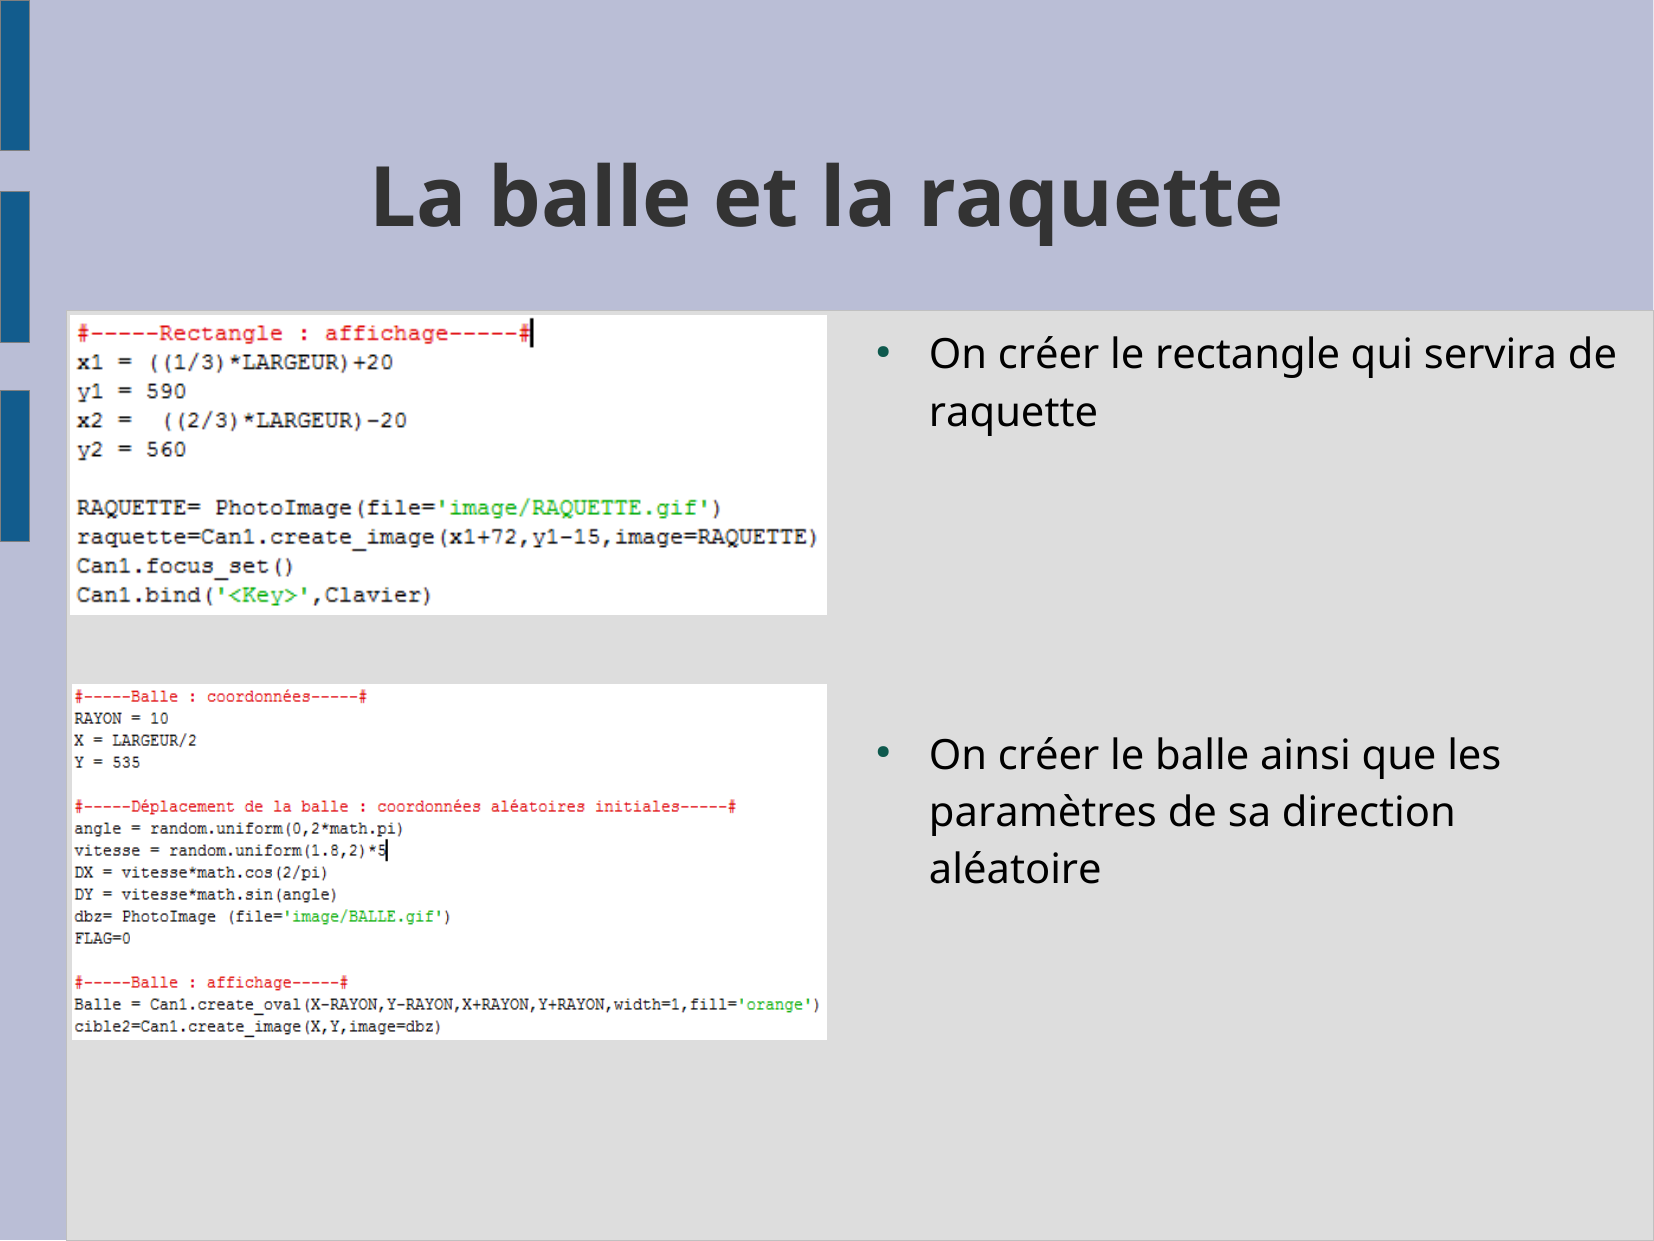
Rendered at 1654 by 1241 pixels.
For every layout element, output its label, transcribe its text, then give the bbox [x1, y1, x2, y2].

list On créer le rectangle qui servira de raquette On créer le balle ainsi que les paramètres de sa direction aléatoire [858, 324, 1619, 1217]
title La balle et la raquette [121, 91, 1534, 299]
picture [70, 315, 827, 615]
picture [72, 684, 827, 1040]
